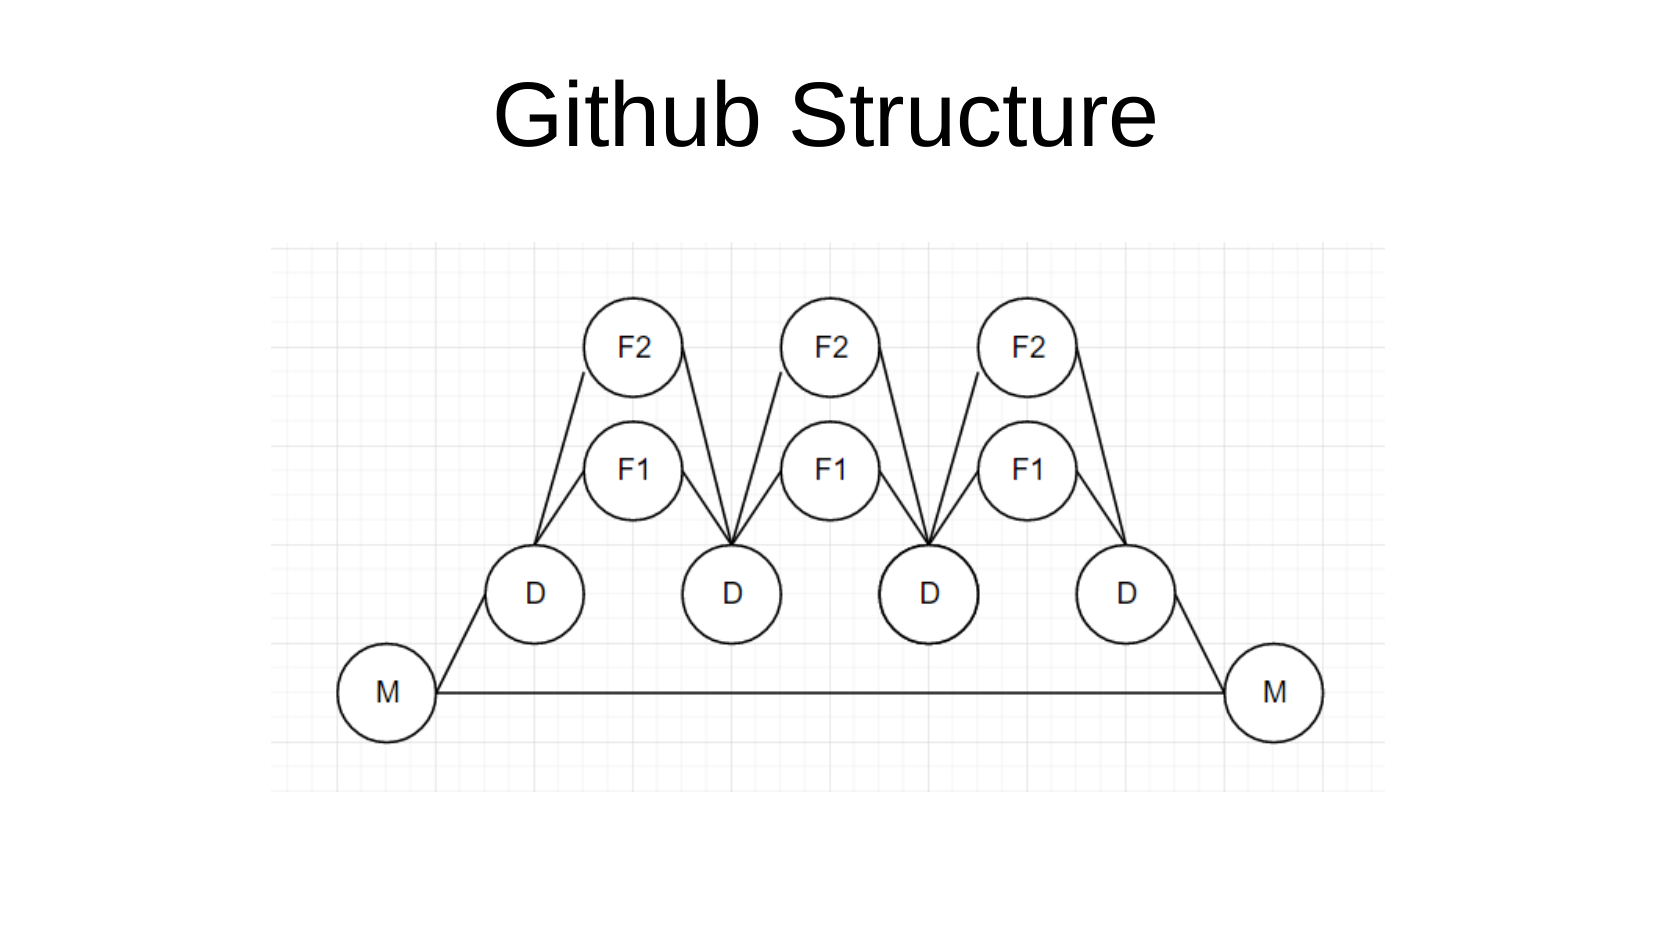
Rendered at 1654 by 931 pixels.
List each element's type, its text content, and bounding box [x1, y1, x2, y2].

picture [271, 242, 1385, 792]
title Github Structure [82, 37, 1571, 193]
